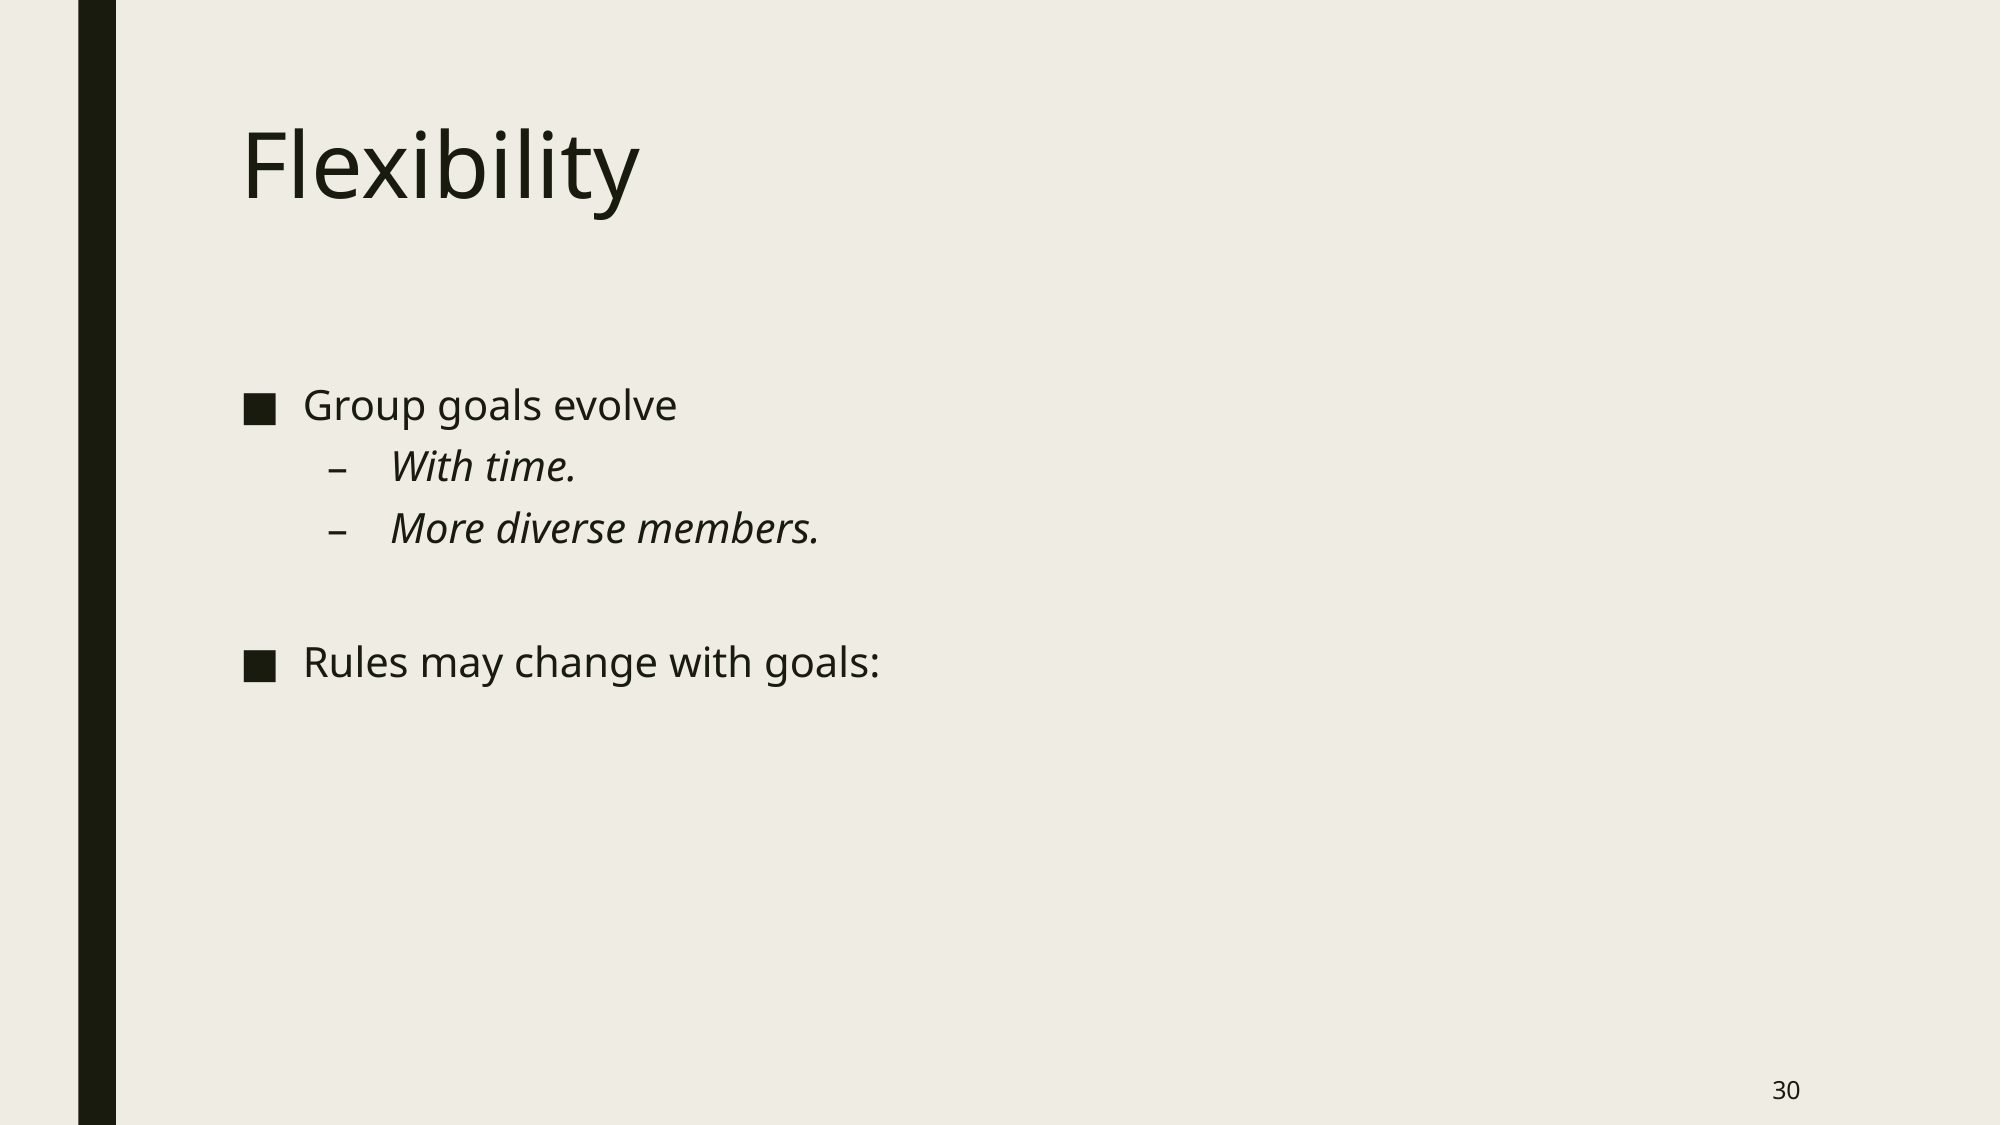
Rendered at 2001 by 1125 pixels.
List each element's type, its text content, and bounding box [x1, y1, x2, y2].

list Group goals evolve With time. More diverse members. Rules may change with goals: [225, 375, 1800, 963]
title Flexibility [225, 112, 1800, 357]
slide_number <number> [1553, 1058, 1816, 1125]
